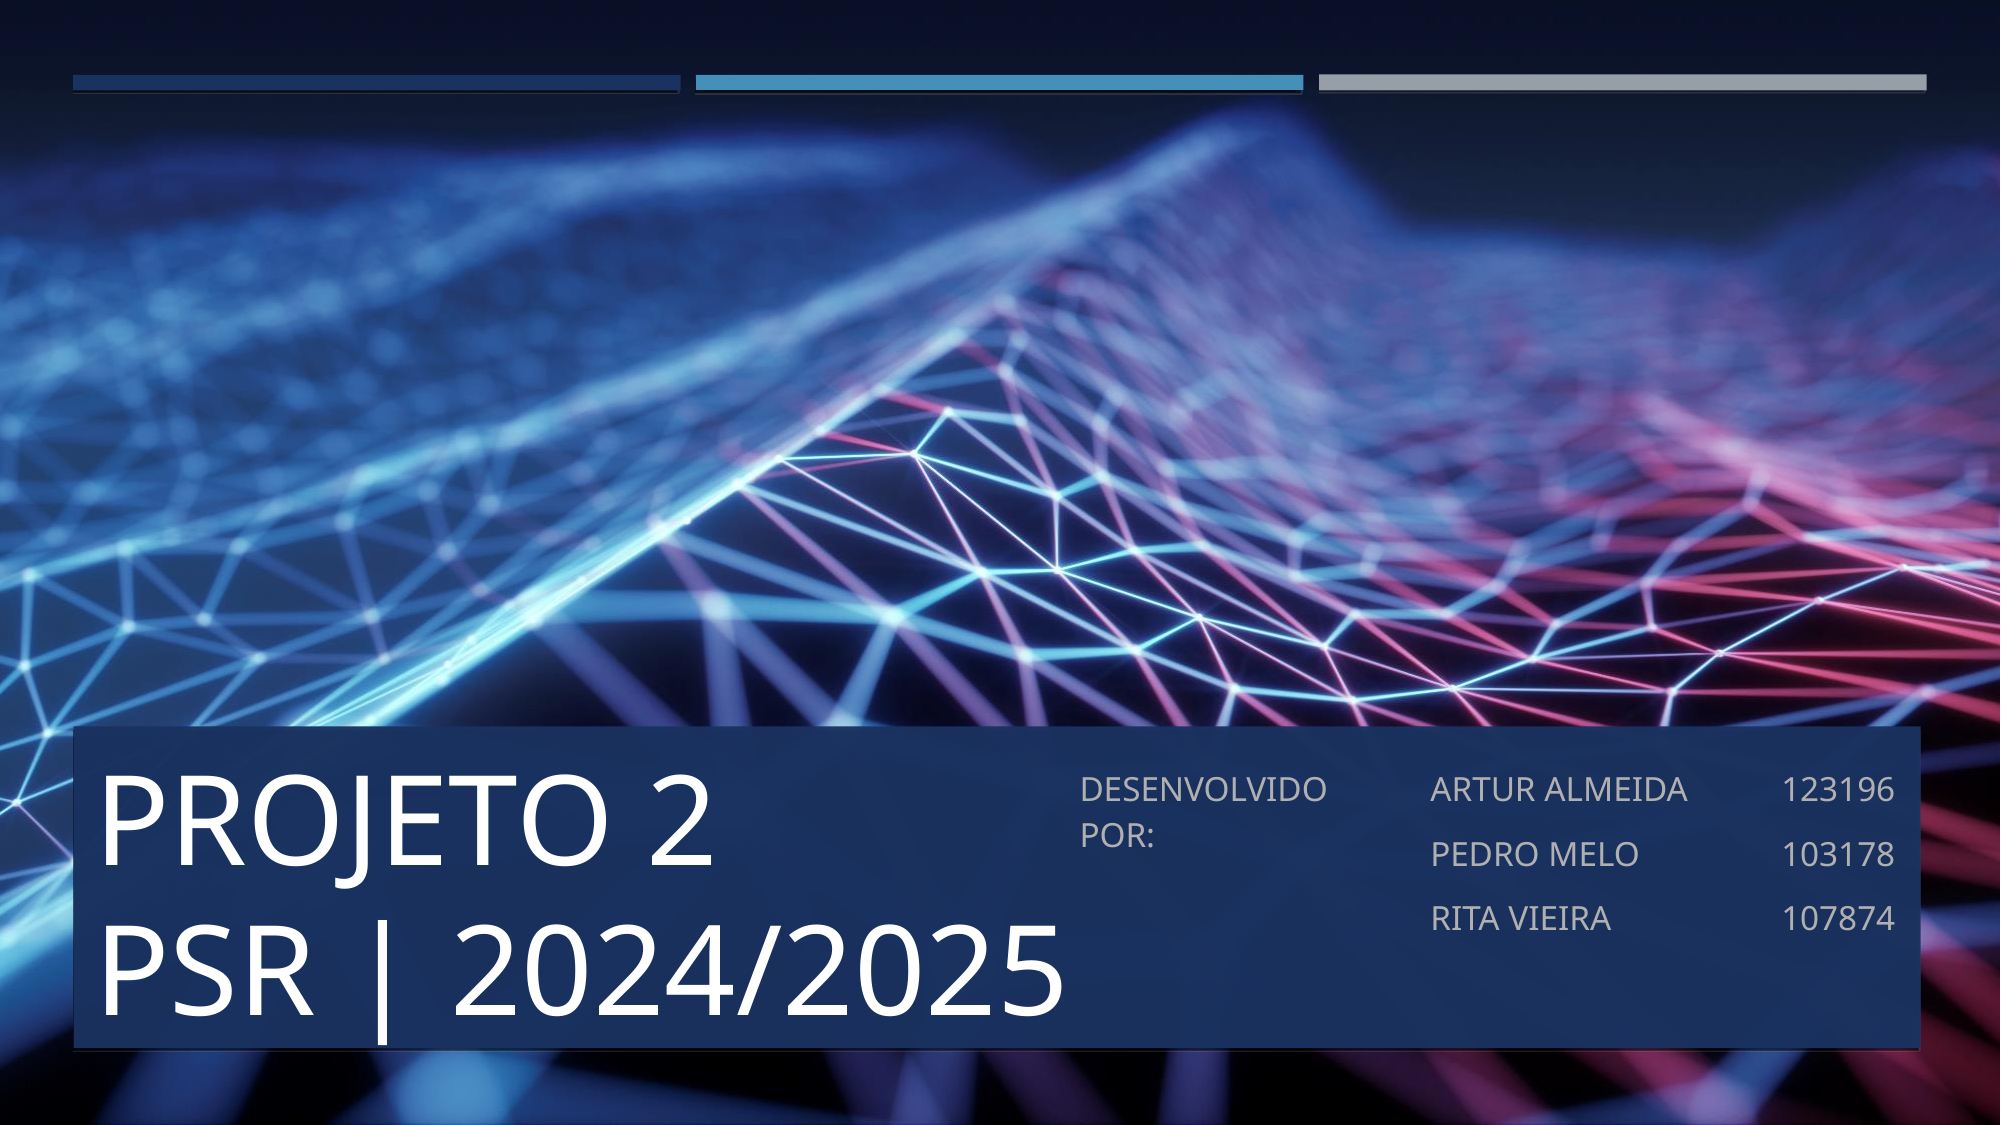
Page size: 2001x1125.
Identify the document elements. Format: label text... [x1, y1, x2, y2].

table_header Artur almeida Pedro melo Rita vieira [1415, 759, 1766, 1058]
text_box [73, 74, 681, 91]
text_box [695, 74, 1304, 90]
title Projeto 2 PSR | 2024/2025 [79, 750, 1883, 1049]
table_header 123196 103178 107874 [1766, 759, 2000, 1058]
text_box [1319, 74, 1927, 91]
text_box [73, 726, 1921, 1049]
picture [0, 0, 2000, 1125]
table_header Desenvolvido por: [1065, 759, 1415, 1058]
